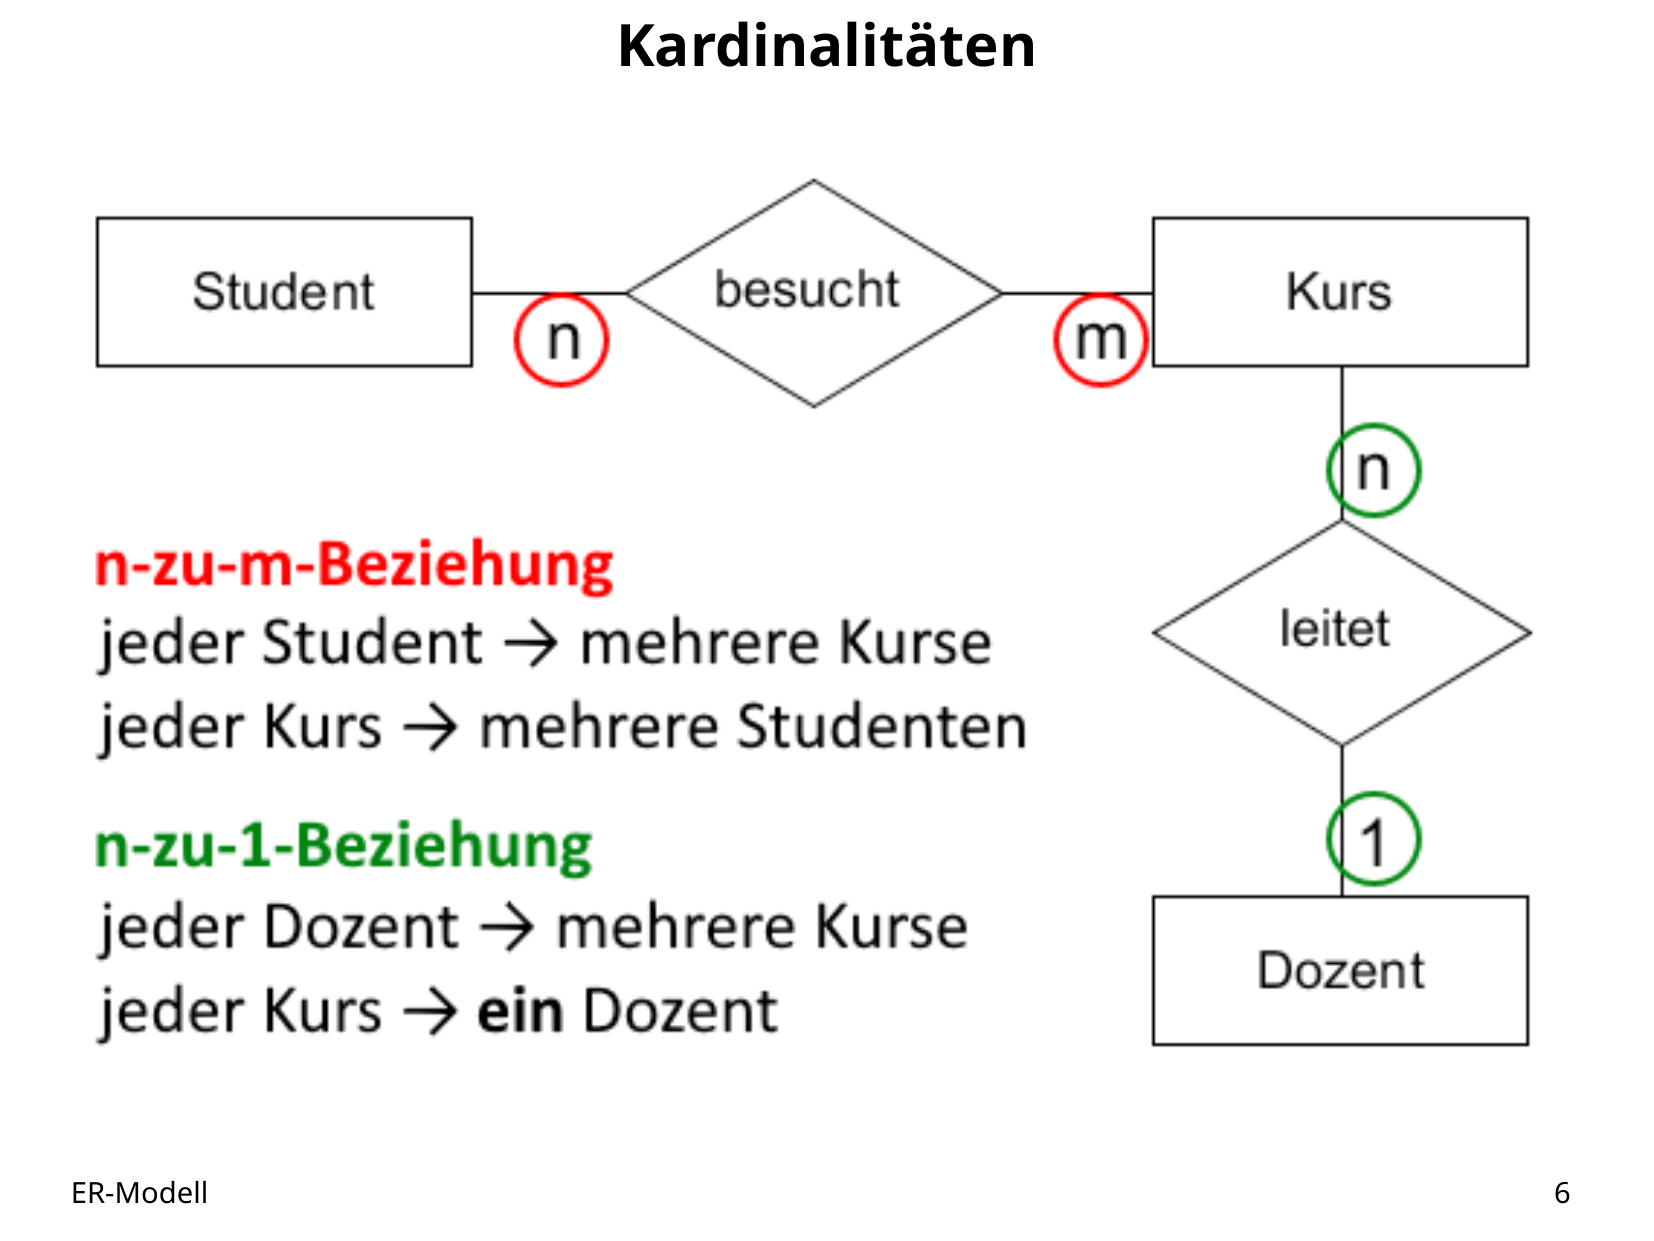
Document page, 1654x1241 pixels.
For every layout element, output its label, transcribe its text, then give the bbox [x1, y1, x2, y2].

title Kardinalitäten [0, 5, 1654, 83]
picture [94, 177, 1536, 1051]
